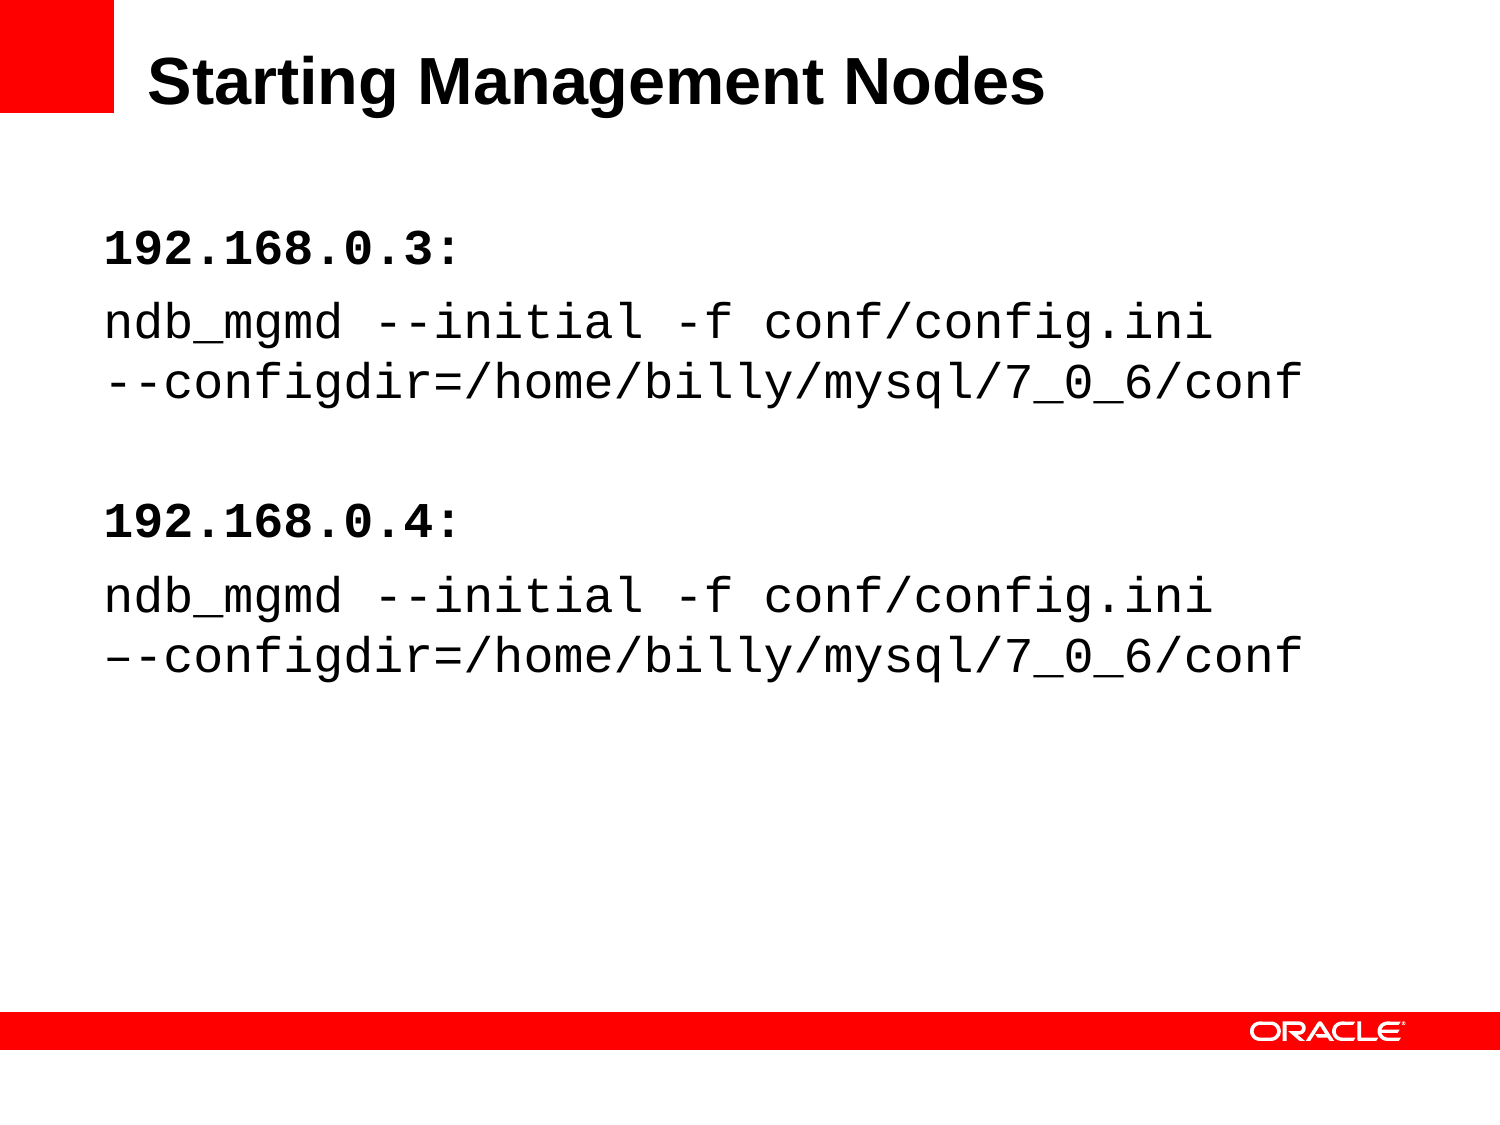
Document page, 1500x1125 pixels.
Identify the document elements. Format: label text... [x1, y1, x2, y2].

picture [0, 1012, 1500, 1050]
text_box 192.168.0.3: ndb_mgmd --initial -f conf/config.ini --configdir=/home/billy/mysql/7_0_6/conf 192.168.0.4: ndb_mgmd --initial -f conf/config.ini –-configdir=/home/billy/mysql/7_0_6/conf [88, 206, 1388, 690]
title Starting Management Nodes [147, 8, 1392, 119]
picture [0, 0, 114, 113]
